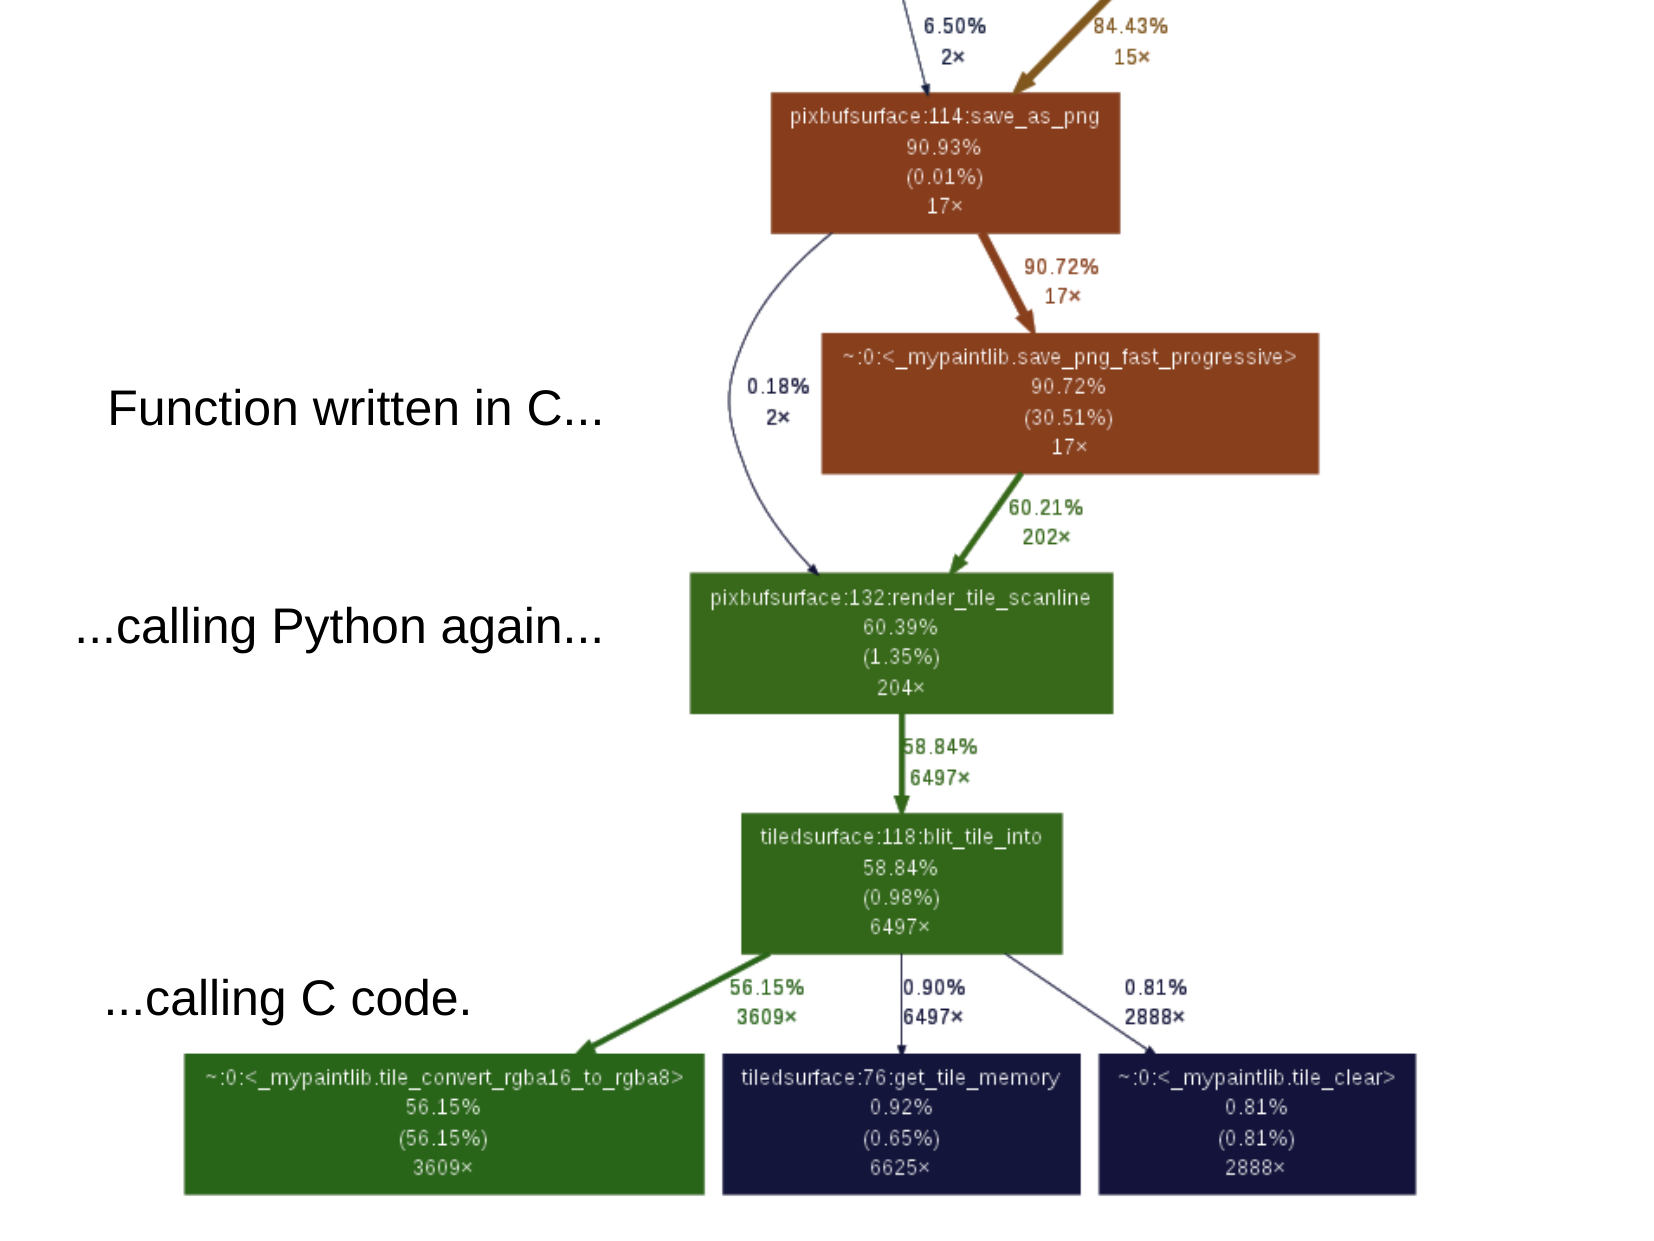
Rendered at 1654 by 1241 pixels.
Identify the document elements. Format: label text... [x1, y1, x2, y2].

picture [177, 0, 1431, 1203]
text_box ...calling Python again... [59, 590, 650, 662]
text_box Function written in C... [92, 372, 621, 443]
text_box ...calling C code. [88, 962, 502, 1034]
